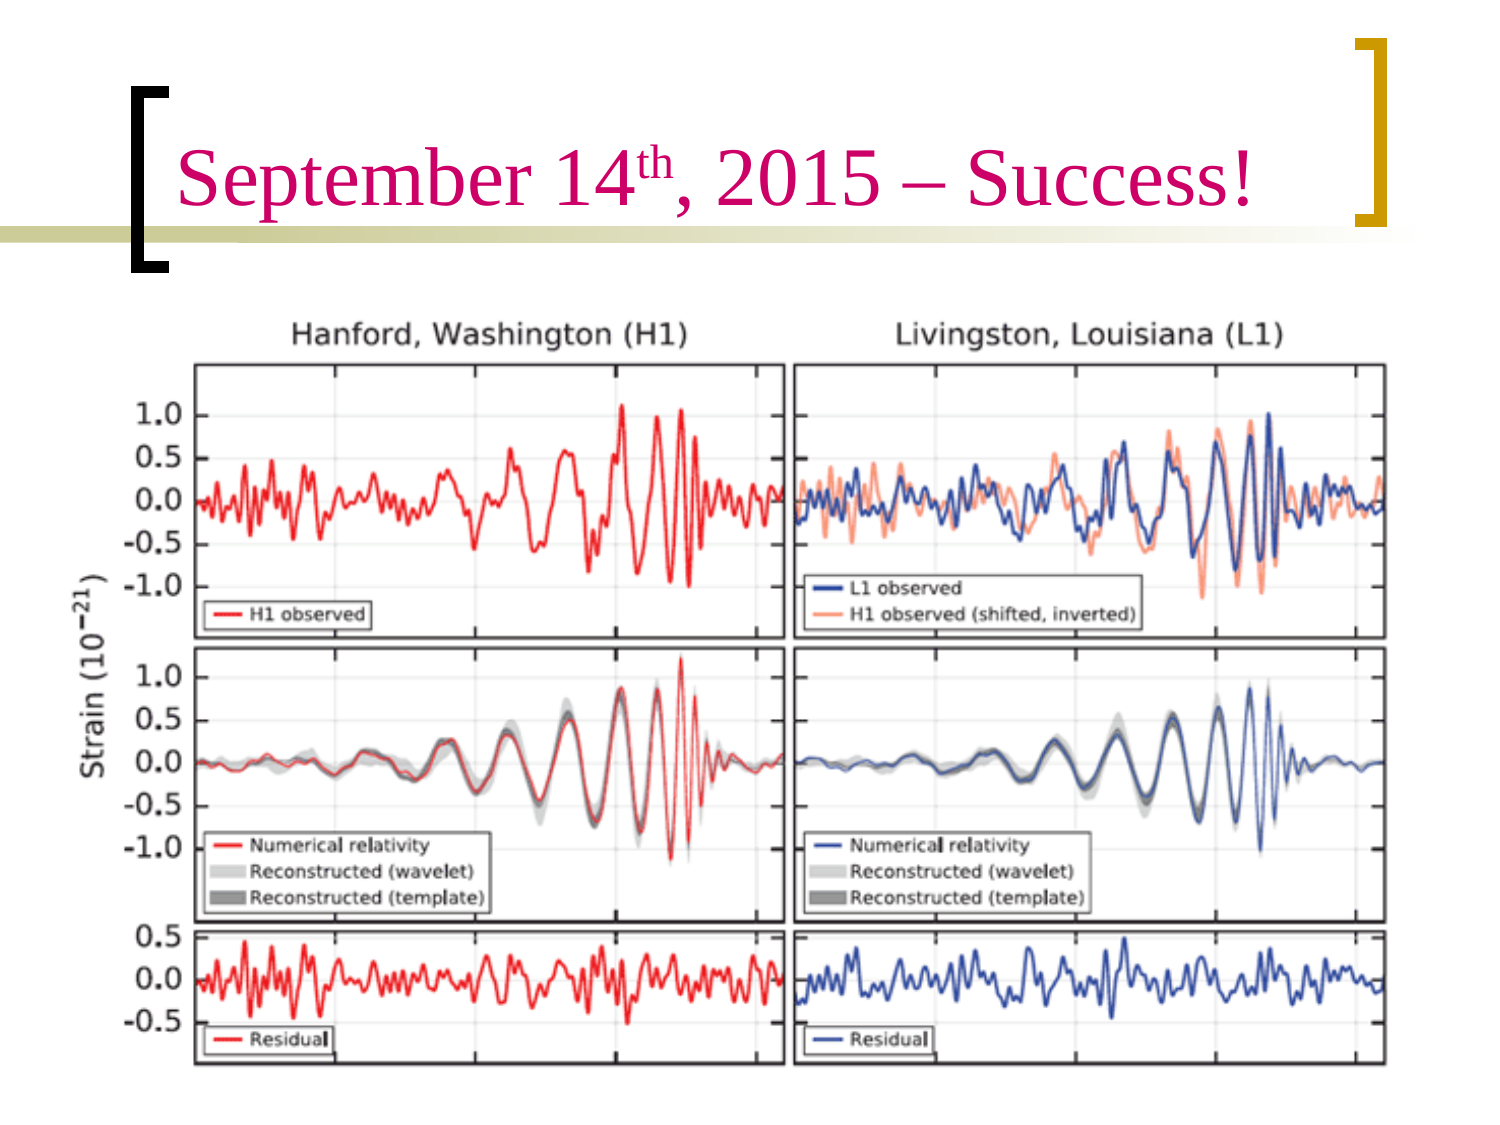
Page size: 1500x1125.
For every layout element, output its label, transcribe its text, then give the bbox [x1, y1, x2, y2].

title September 14th, 2015 – Success! [160, 15, 1336, 247]
picture [5, 281, 1464, 1081]
